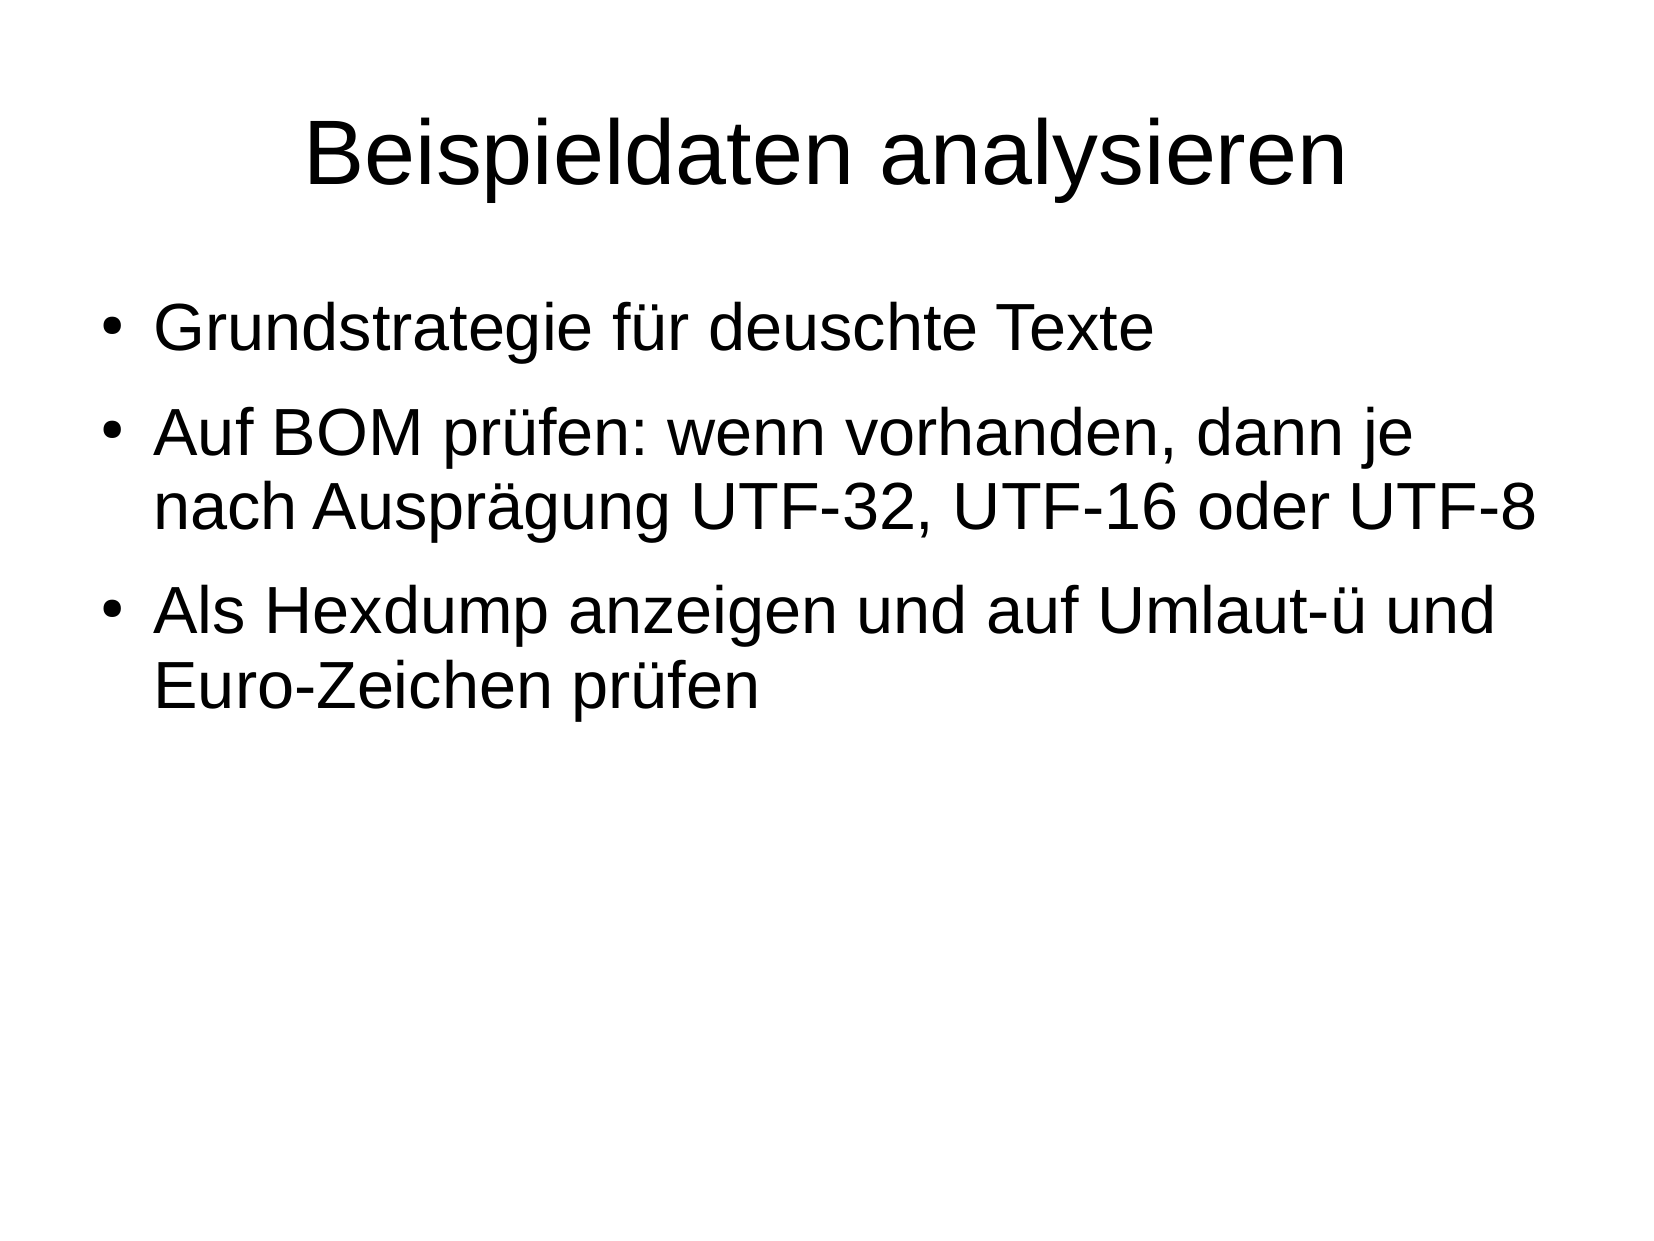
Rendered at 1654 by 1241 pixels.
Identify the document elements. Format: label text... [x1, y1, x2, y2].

list Grundstrategie für deuschte Texte Auf BOM prüfen: wenn vorhanden, dann je nach Ausprägung UTF-32, UTF-16 oder UTF-8 Als Hexdump anzeigen und auf Umlaut-ü und Euro-Zeichen prüfen [82, 290, 1571, 1010]
title Beispieldaten analysieren [82, 49, 1571, 257]
